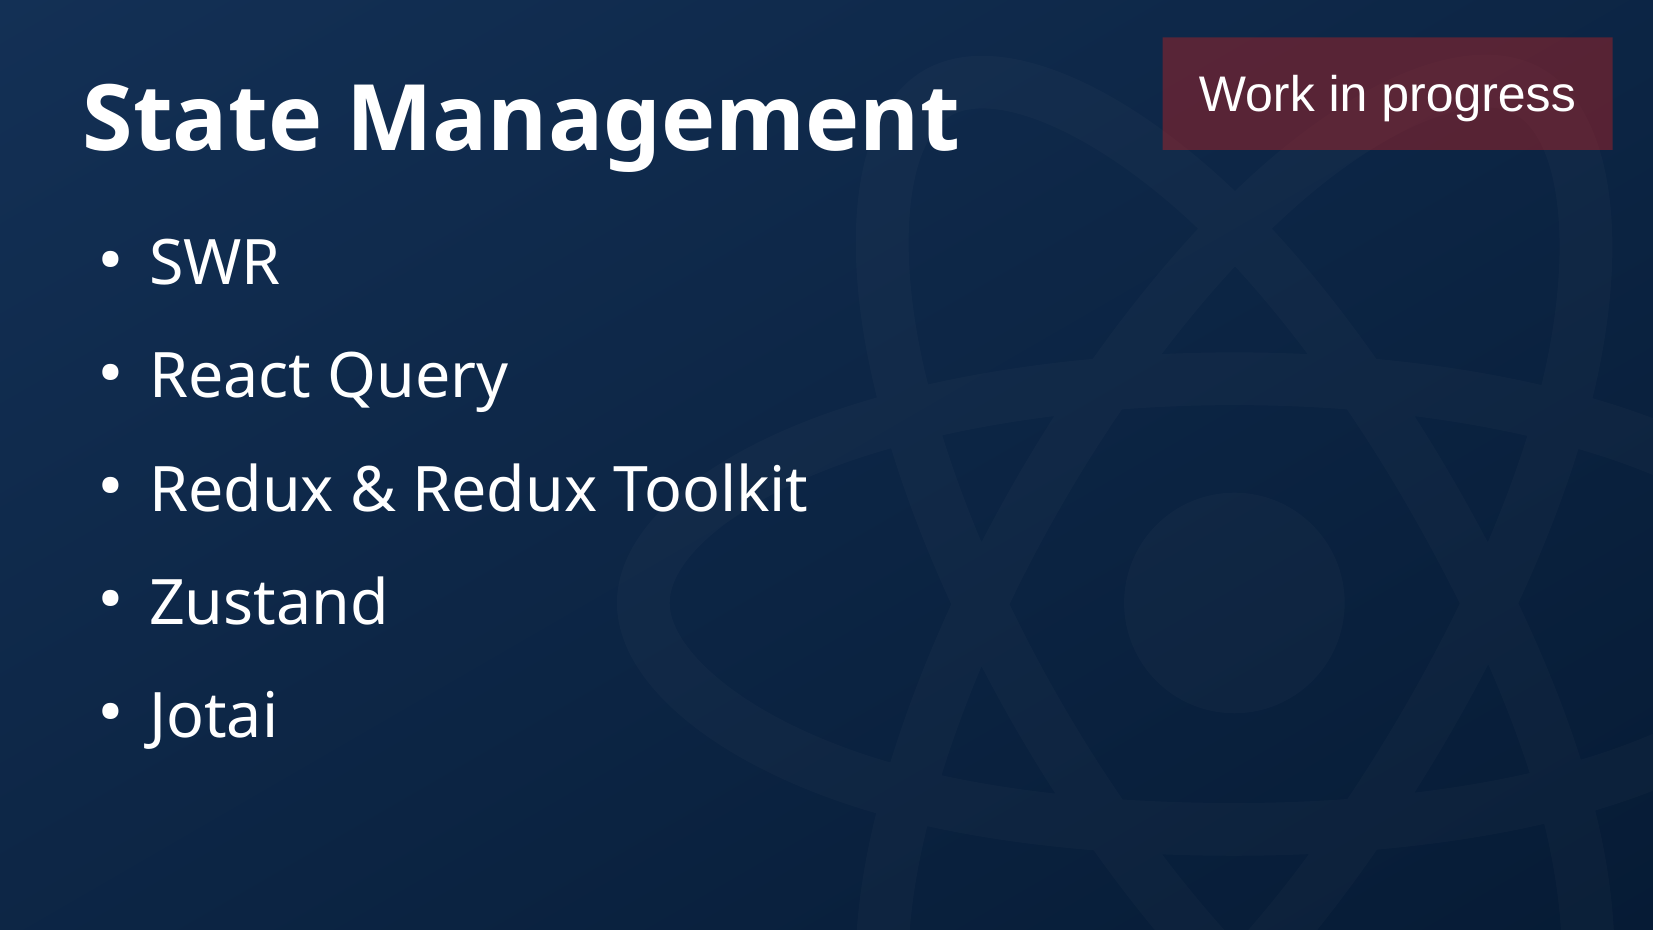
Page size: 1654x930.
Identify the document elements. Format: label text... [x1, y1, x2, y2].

title State Management [82, 37, 1571, 193]
text_box Work in progress [1162, 37, 1613, 150]
list SWR React Query Redux & Redux Toolkit Zustand Jotai [82, 217, 1571, 757]
